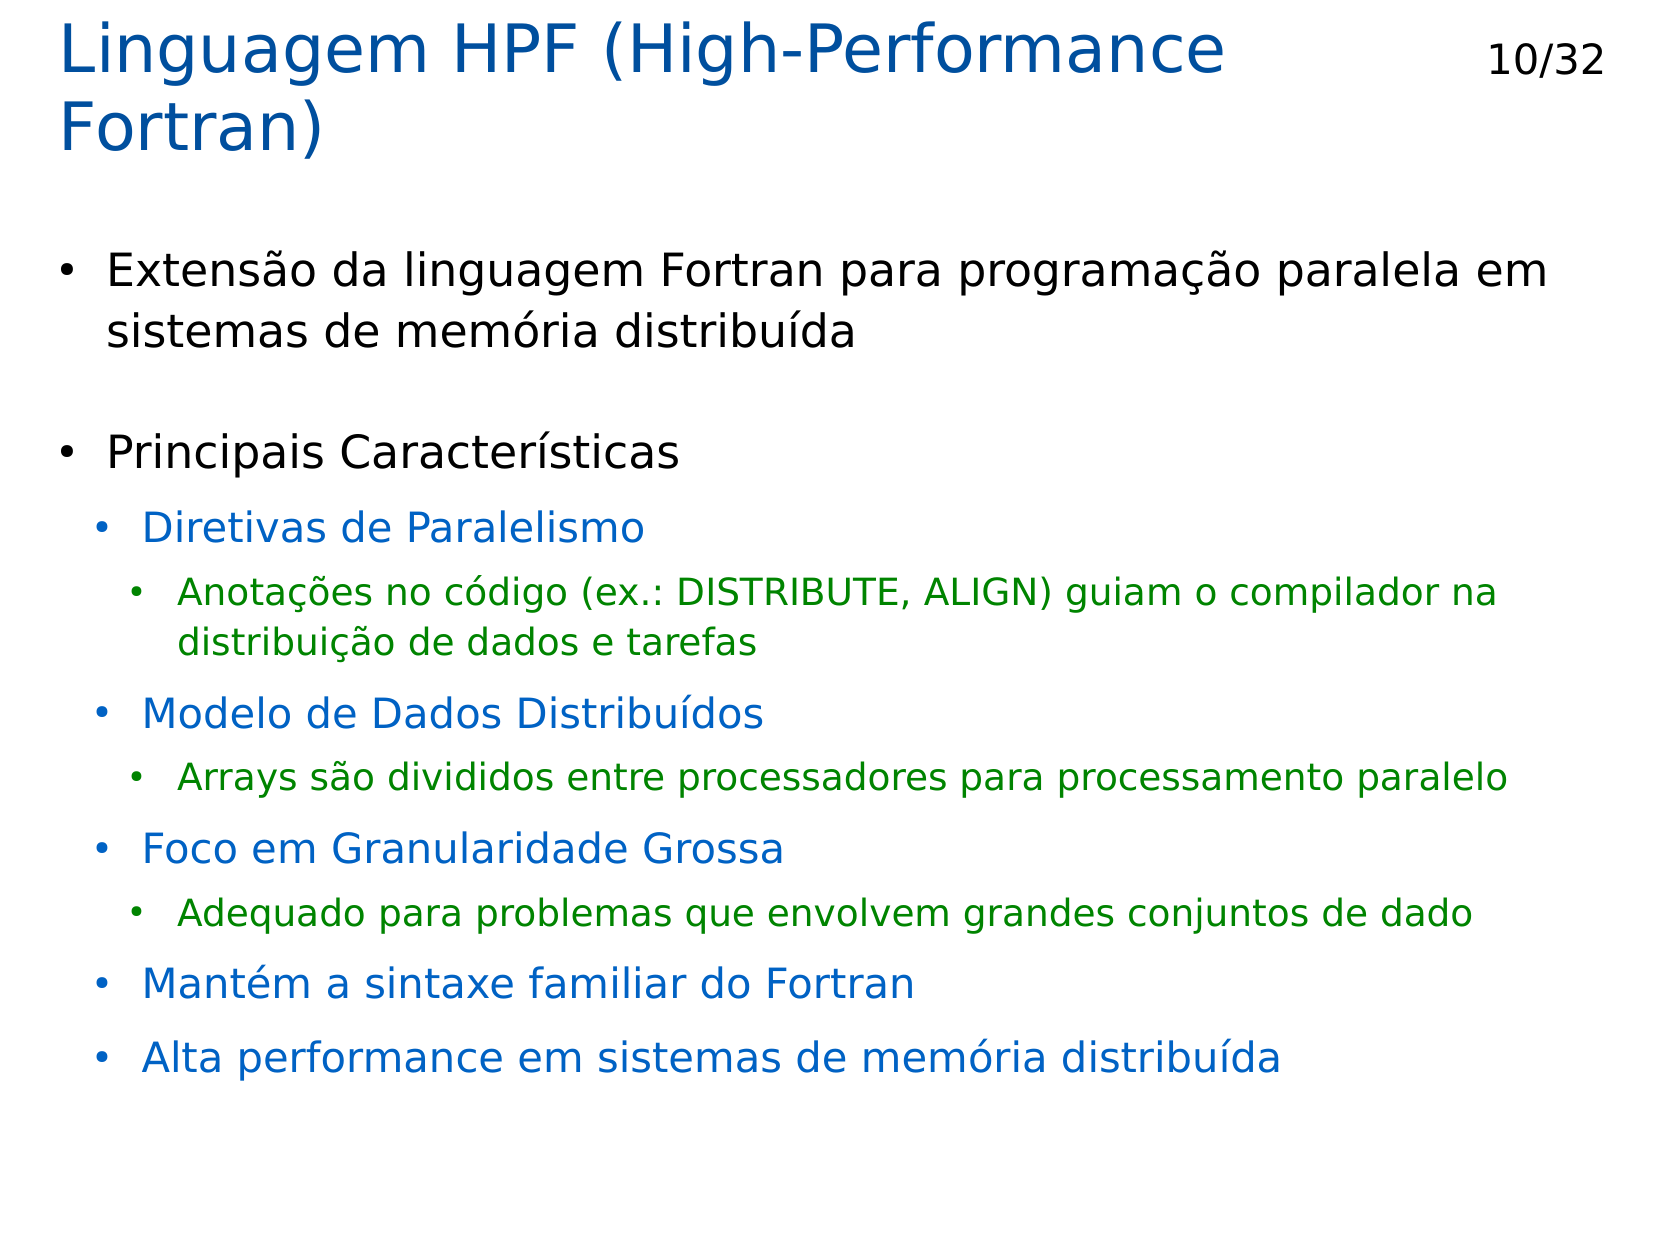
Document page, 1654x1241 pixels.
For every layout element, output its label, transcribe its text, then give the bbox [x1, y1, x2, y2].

title Linguagem HPF (High-Performance Fortran) [59, 10, 1506, 167]
list Extensão da linguagem Fortran para programação paralela em sistemas de memória distribuída Principais Características Diretivas de Paralelismo Anotações no código (ex.: DISTRIBUTE, ALIGN) guiam o compilador na distribuição de dados e tarefas Modelo de Dados Distribuídos Arrays são divididos entre processadores para processamento paralelo Foco em Granularidade Grossa Adequado para problemas que envolvem grandes conjuntos de dado Mantém a sintaxe familiar do Fortran Alta performance em sistemas de memória distribuída [59, 236, 1595, 1211]
